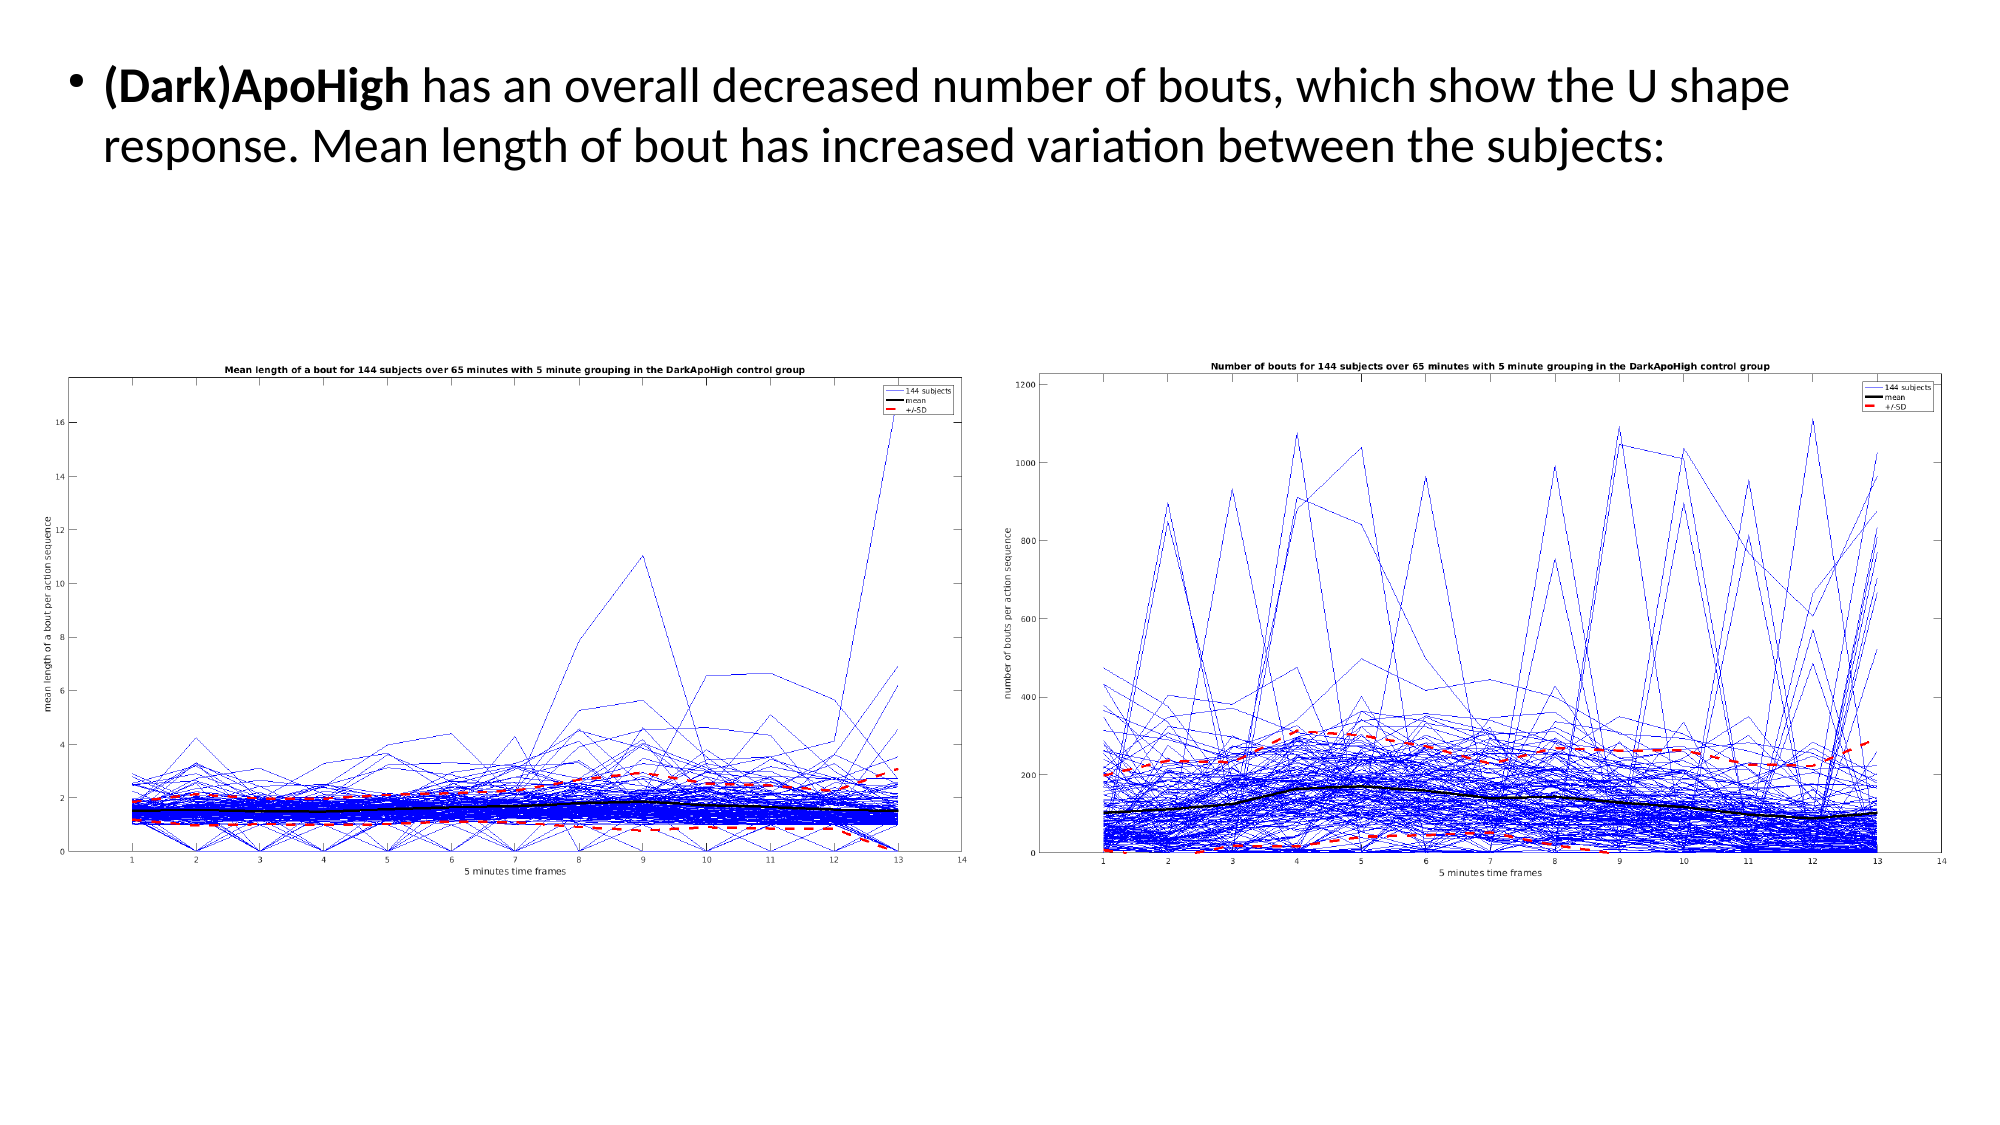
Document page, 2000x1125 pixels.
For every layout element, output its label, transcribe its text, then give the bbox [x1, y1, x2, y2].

text_box (Dark)ApoHigh has an overall decreased number of bouts, which show the U shape response. Mean length of bout has increased variation between the subjects: [0, 0, 2000, 946]
picture [15, 329, 1986, 916]
